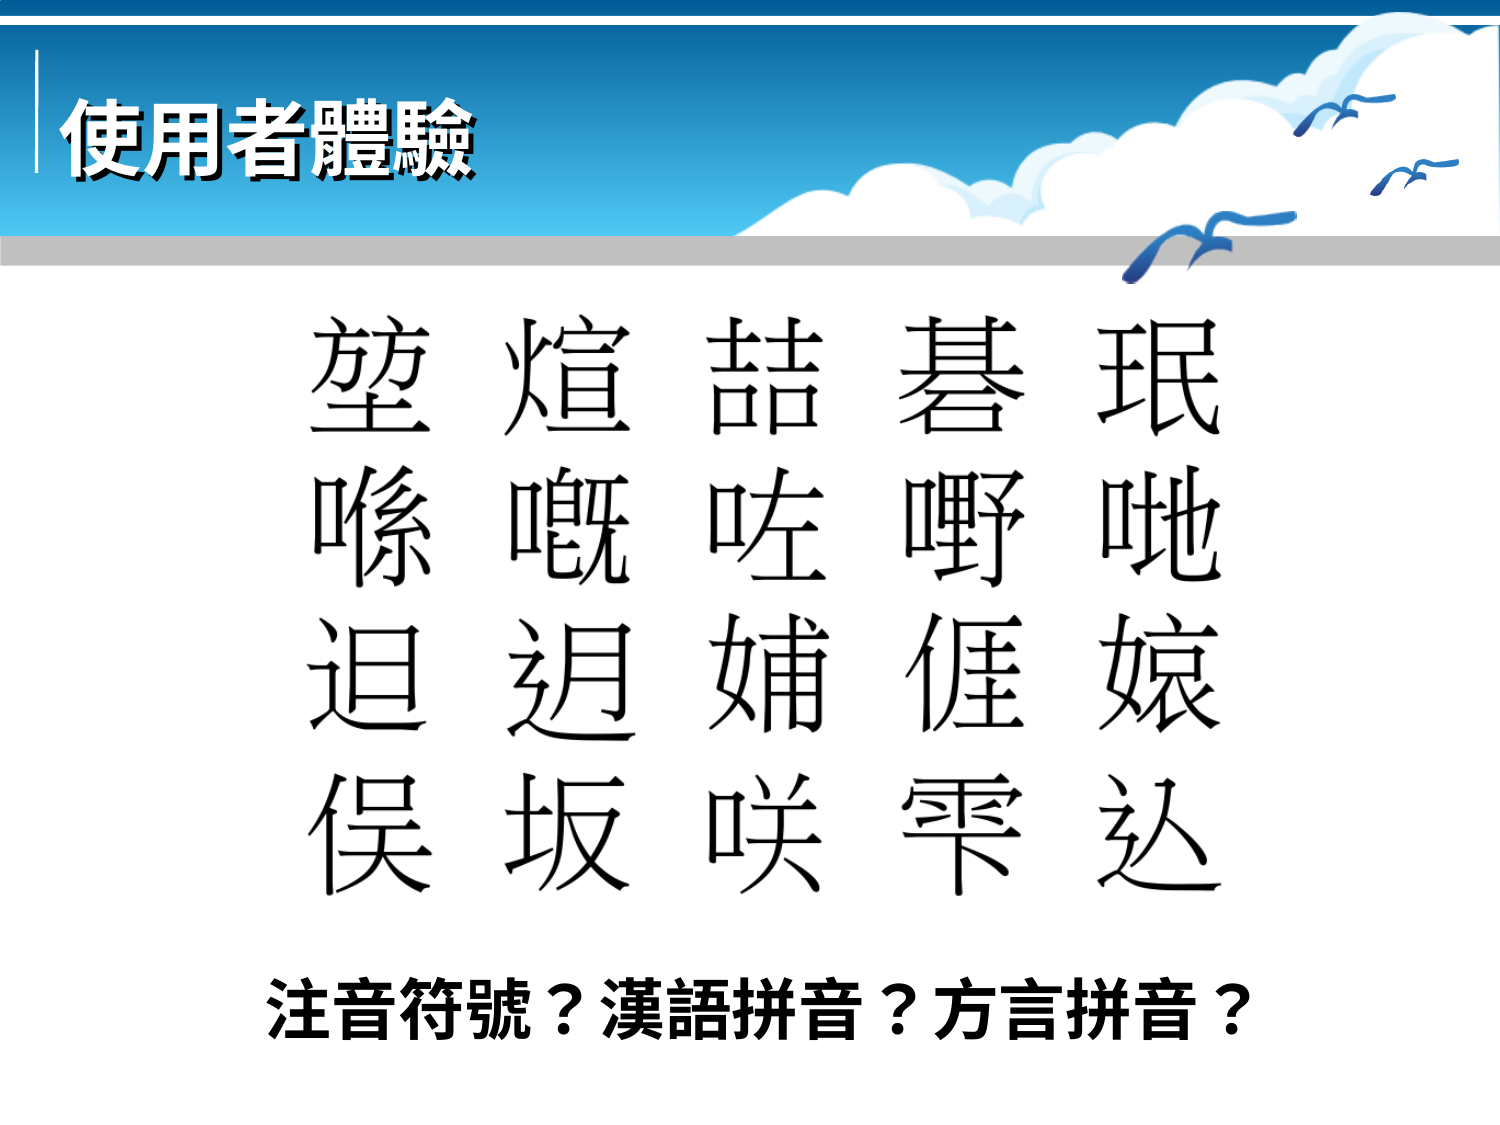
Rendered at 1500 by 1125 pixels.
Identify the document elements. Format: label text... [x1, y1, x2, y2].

list 注音符號？漢語拼音？方言拼音？ [59, 956, 1347, 1040]
picture [730, 12, 1500, 284]
title 使用者體驗 [59, 86, 1465, 186]
picture [302, 307, 1229, 899]
